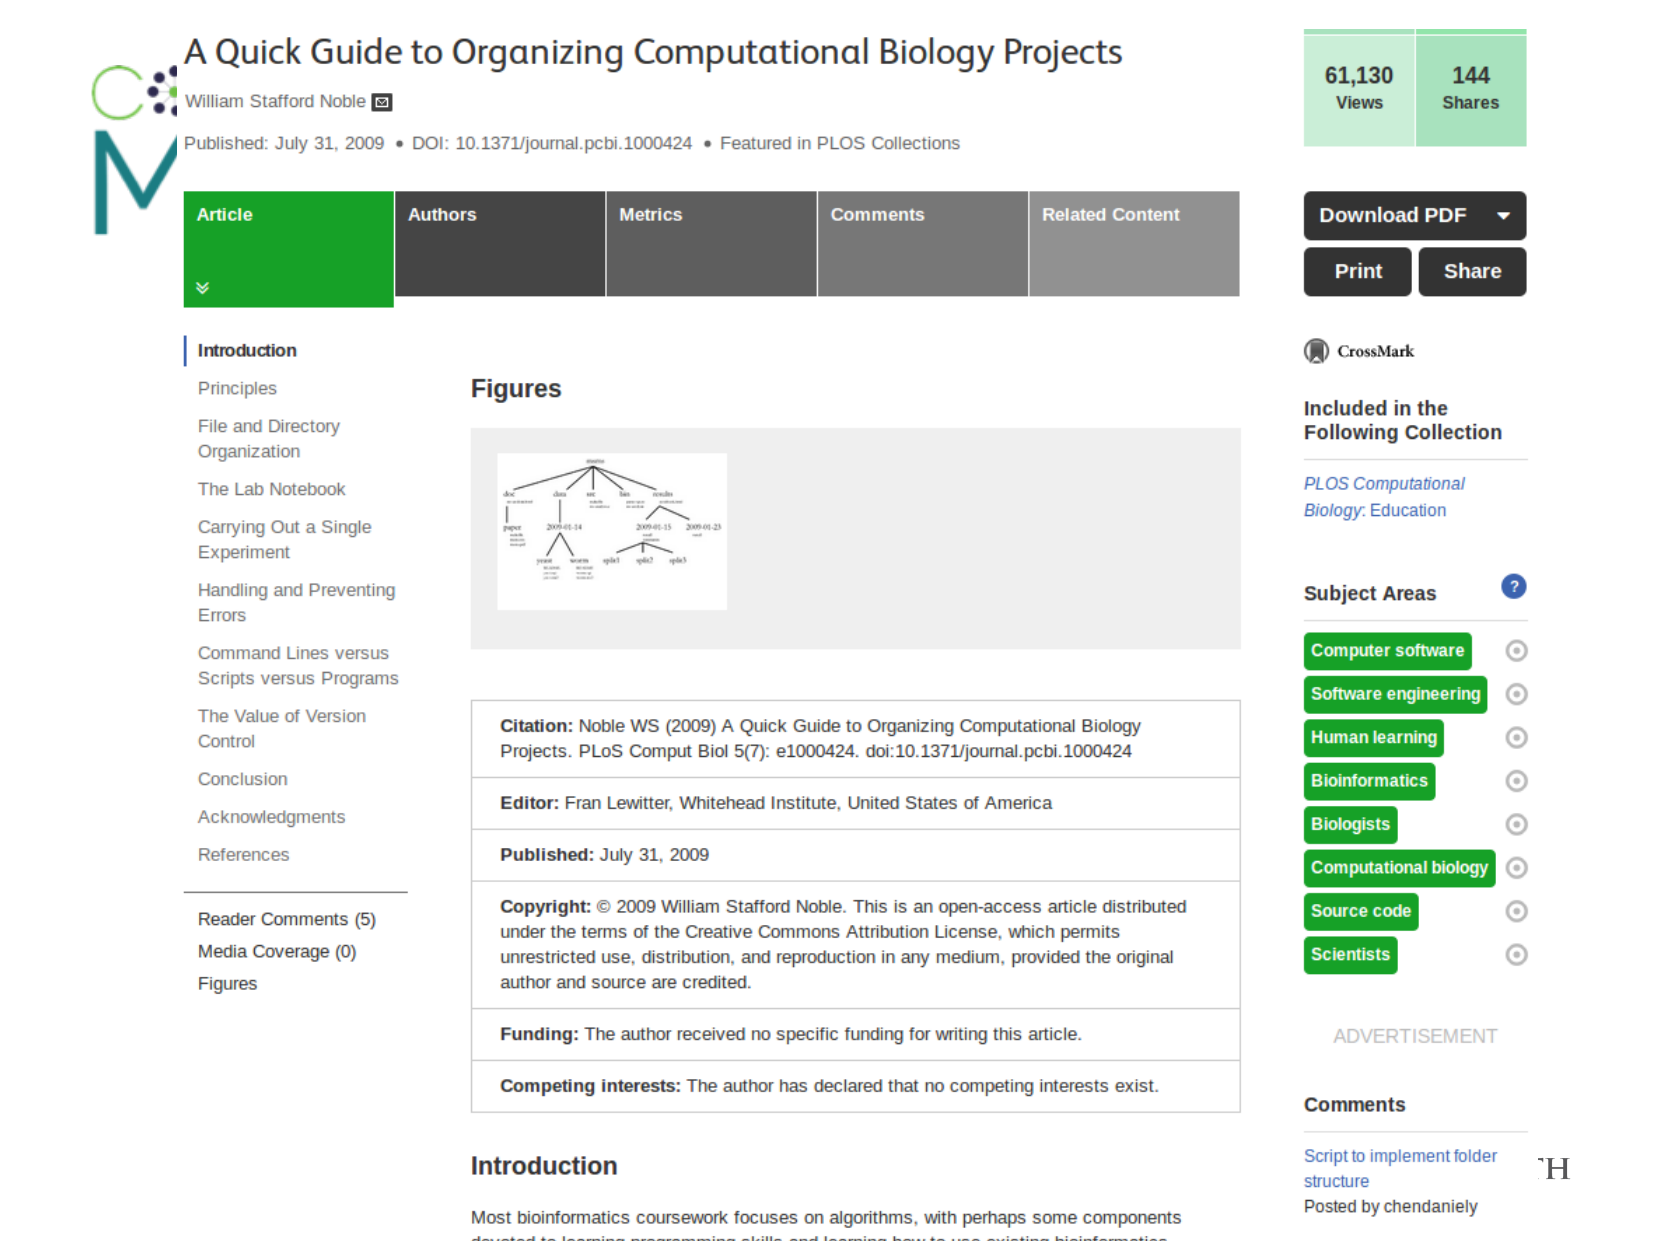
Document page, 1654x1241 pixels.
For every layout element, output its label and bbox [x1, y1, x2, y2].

picture [91, 29, 1581, 1241]
